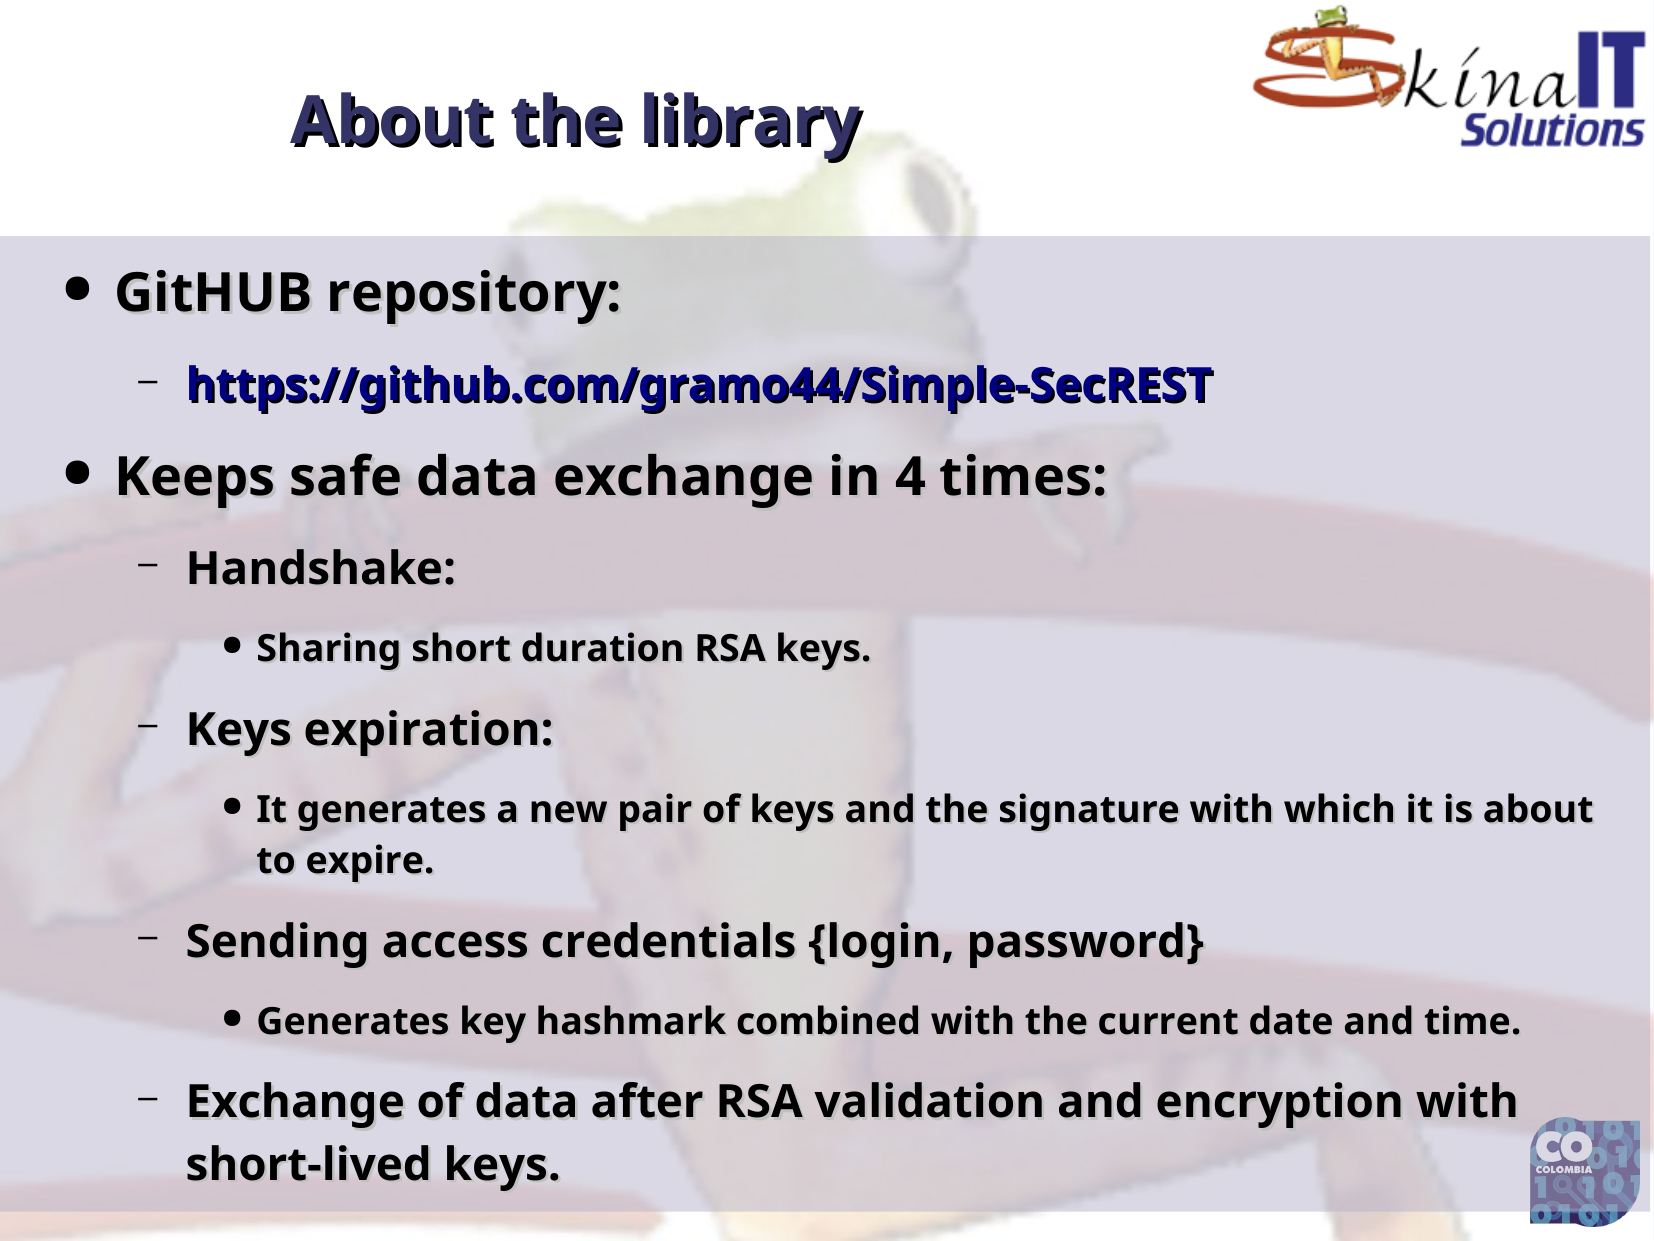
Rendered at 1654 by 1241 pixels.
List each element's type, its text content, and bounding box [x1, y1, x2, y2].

picture [0, 0, 1654, 1241]
list GitHUB repository: https://github.com/gramo44/Simple-SecREST Keeps safe data exchange in 4 times: Handshake: Sharing short duration RSA keys. Keys expiration: It generates a new pair of keys and the signature with which it is about to expire. Sending access credentials {login, password} Generates key hashmark combined with the current date and time. Exchange of data after RSA validation and encryption with short-lived keys. [0, 236, 1651, 1105]
title About the library [0, 0, 1152, 236]
